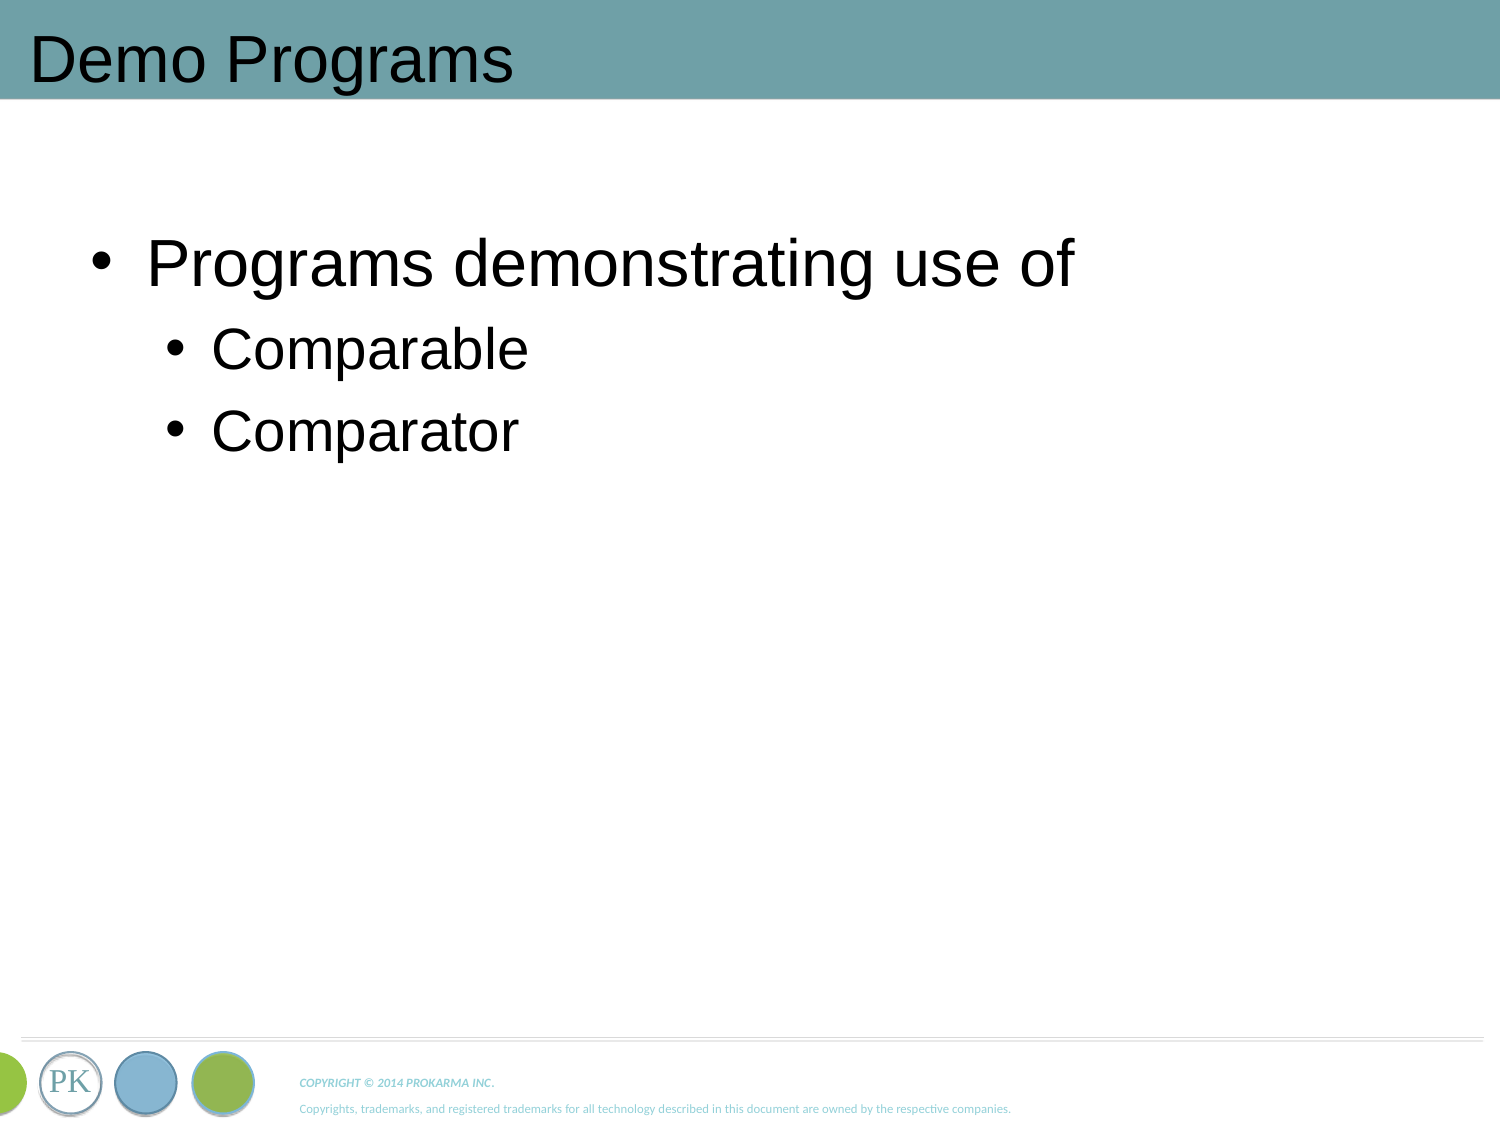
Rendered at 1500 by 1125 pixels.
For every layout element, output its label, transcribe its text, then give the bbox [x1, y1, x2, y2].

text_box Programs demonstrating use of Comparable Comparator [75, 212, 1400, 613]
text_box Demo Programs [15, 15, 1441, 105]
